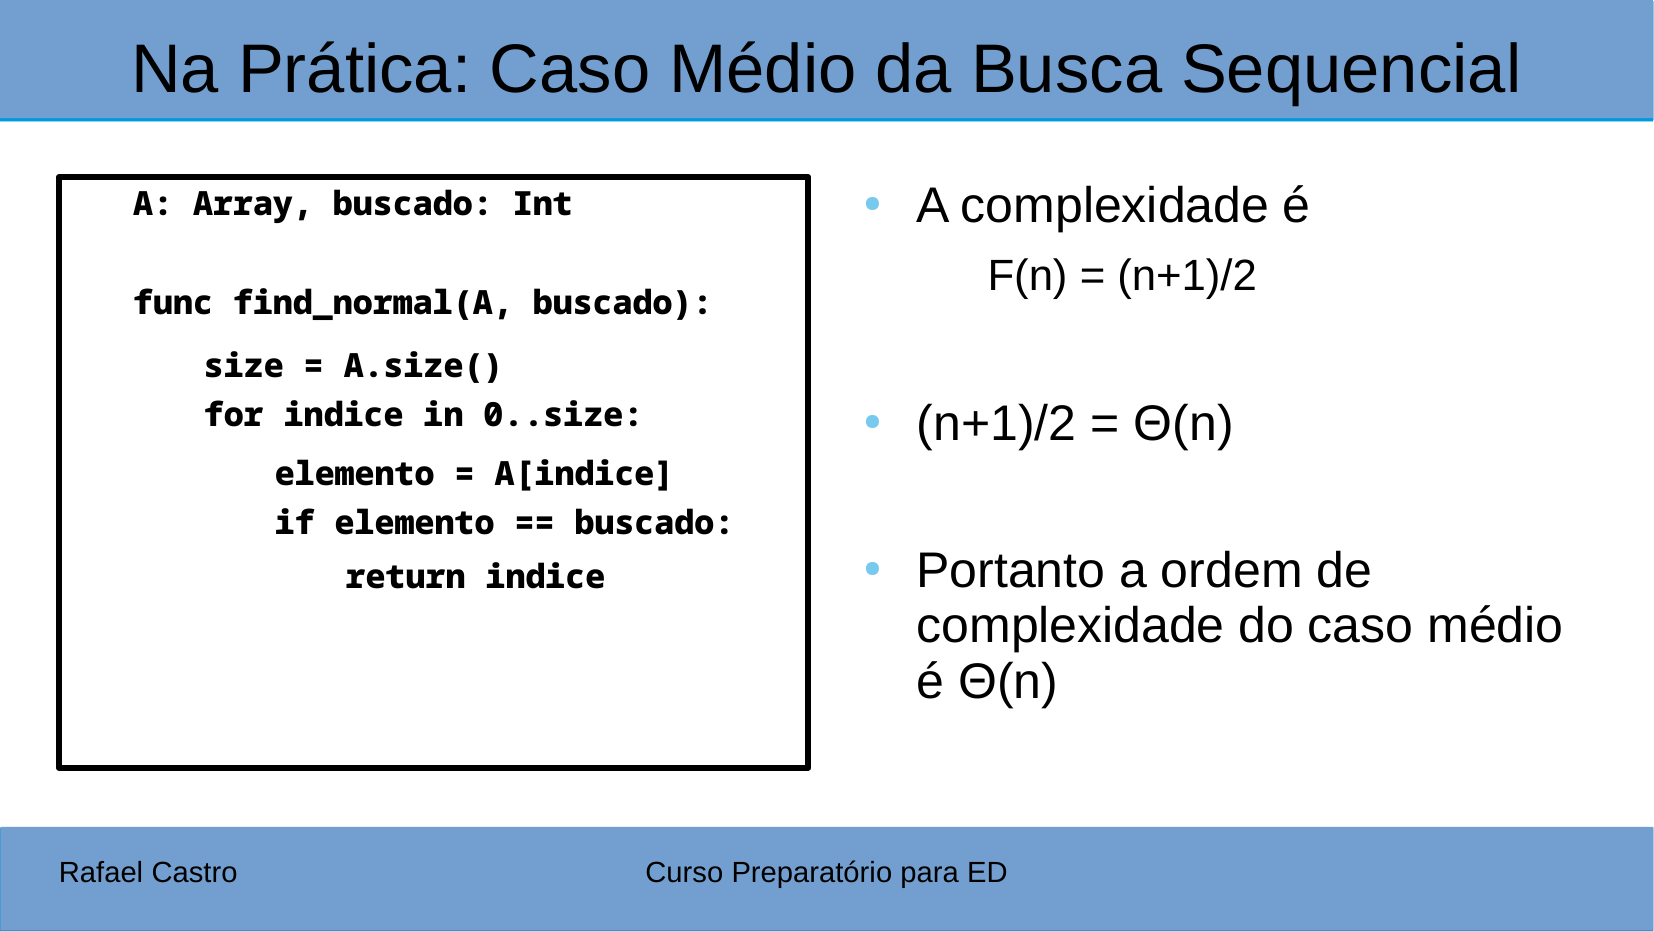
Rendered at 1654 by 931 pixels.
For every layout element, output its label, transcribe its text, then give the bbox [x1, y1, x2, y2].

list A: Array, buscado: Int func find_normal(A, buscado): size = A.size() for indice in 0..size: elemento = A[indice] if elemento == buscado: return indice [59, 177, 809, 768]
title Na Prática: Caso Médio da Busca Sequencial [59, 29, 1595, 108]
list A complexidade é F(n) = (n+1)/2 (n+1)/2 = Θ(n) Portanto a ordem de complexidade do caso médio é Θ(n) [845, 177, 1596, 768]
